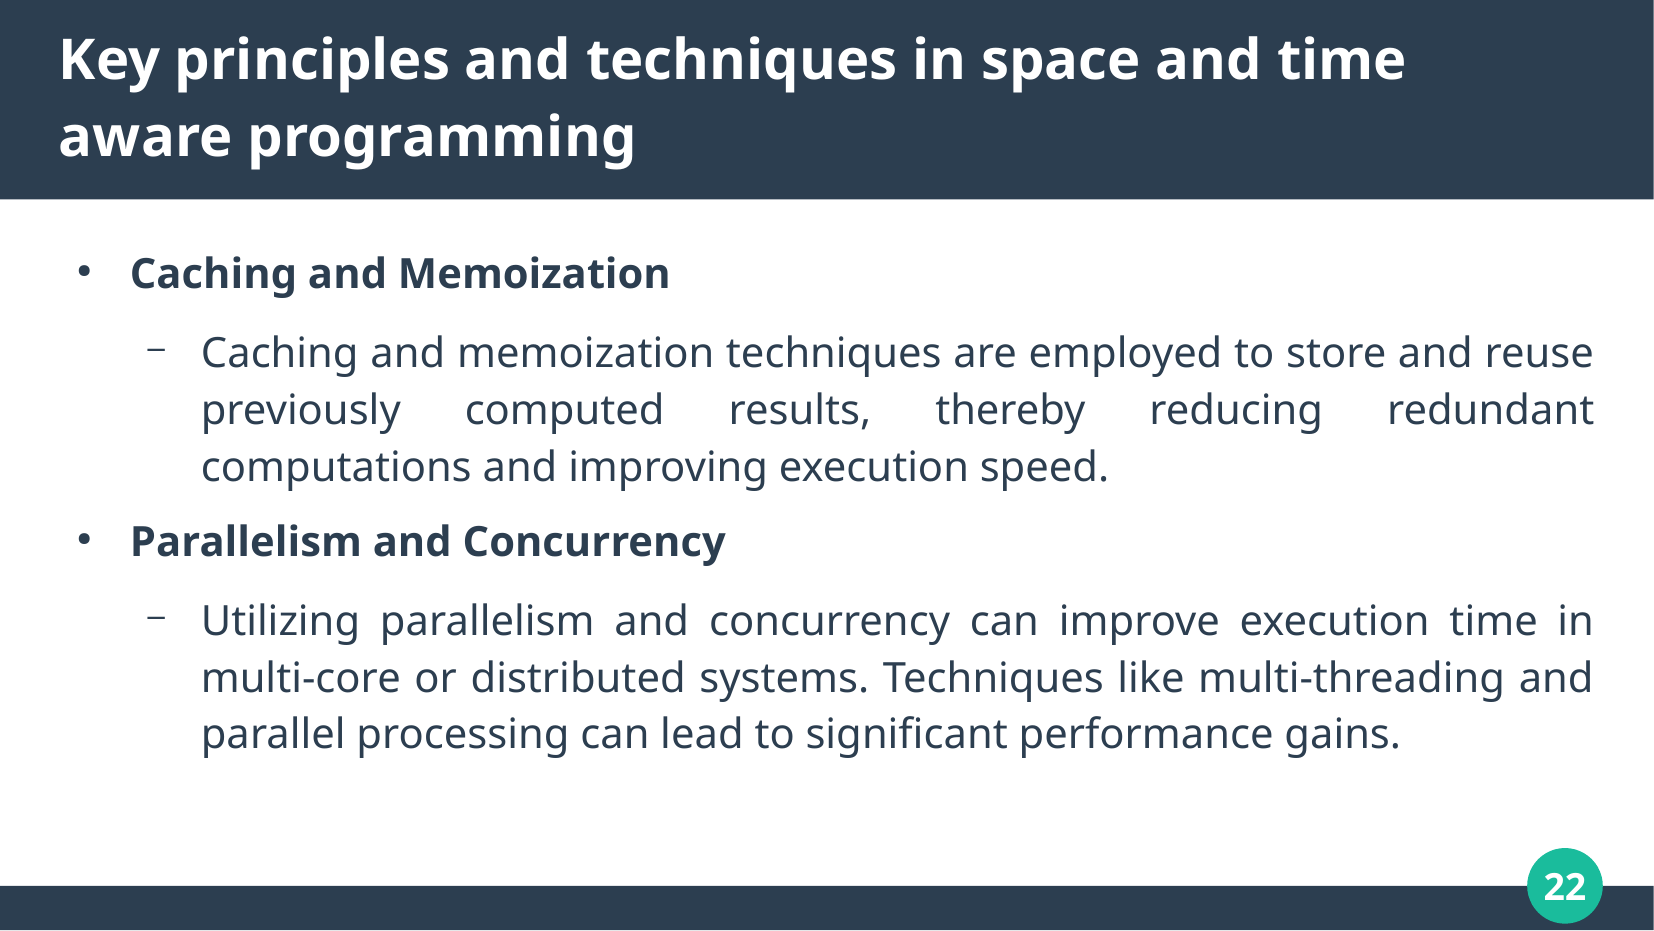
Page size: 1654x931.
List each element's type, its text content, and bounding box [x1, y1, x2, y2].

title Key principles and techniques in space and time aware programming [59, 37, 1595, 156]
list Caching and Memoization Caching and memoization techniques are employed to store and reuse previously computed results, thereby reducing redundant computations and improving execution speed. Parallelism and Concurrency Utilizing parallelism and concurrency can improve execution time in multi-core or distributed systems. Techniques like multi-threading and parallel processing can lead to significant performance gains. [59, 243, 1595, 864]
